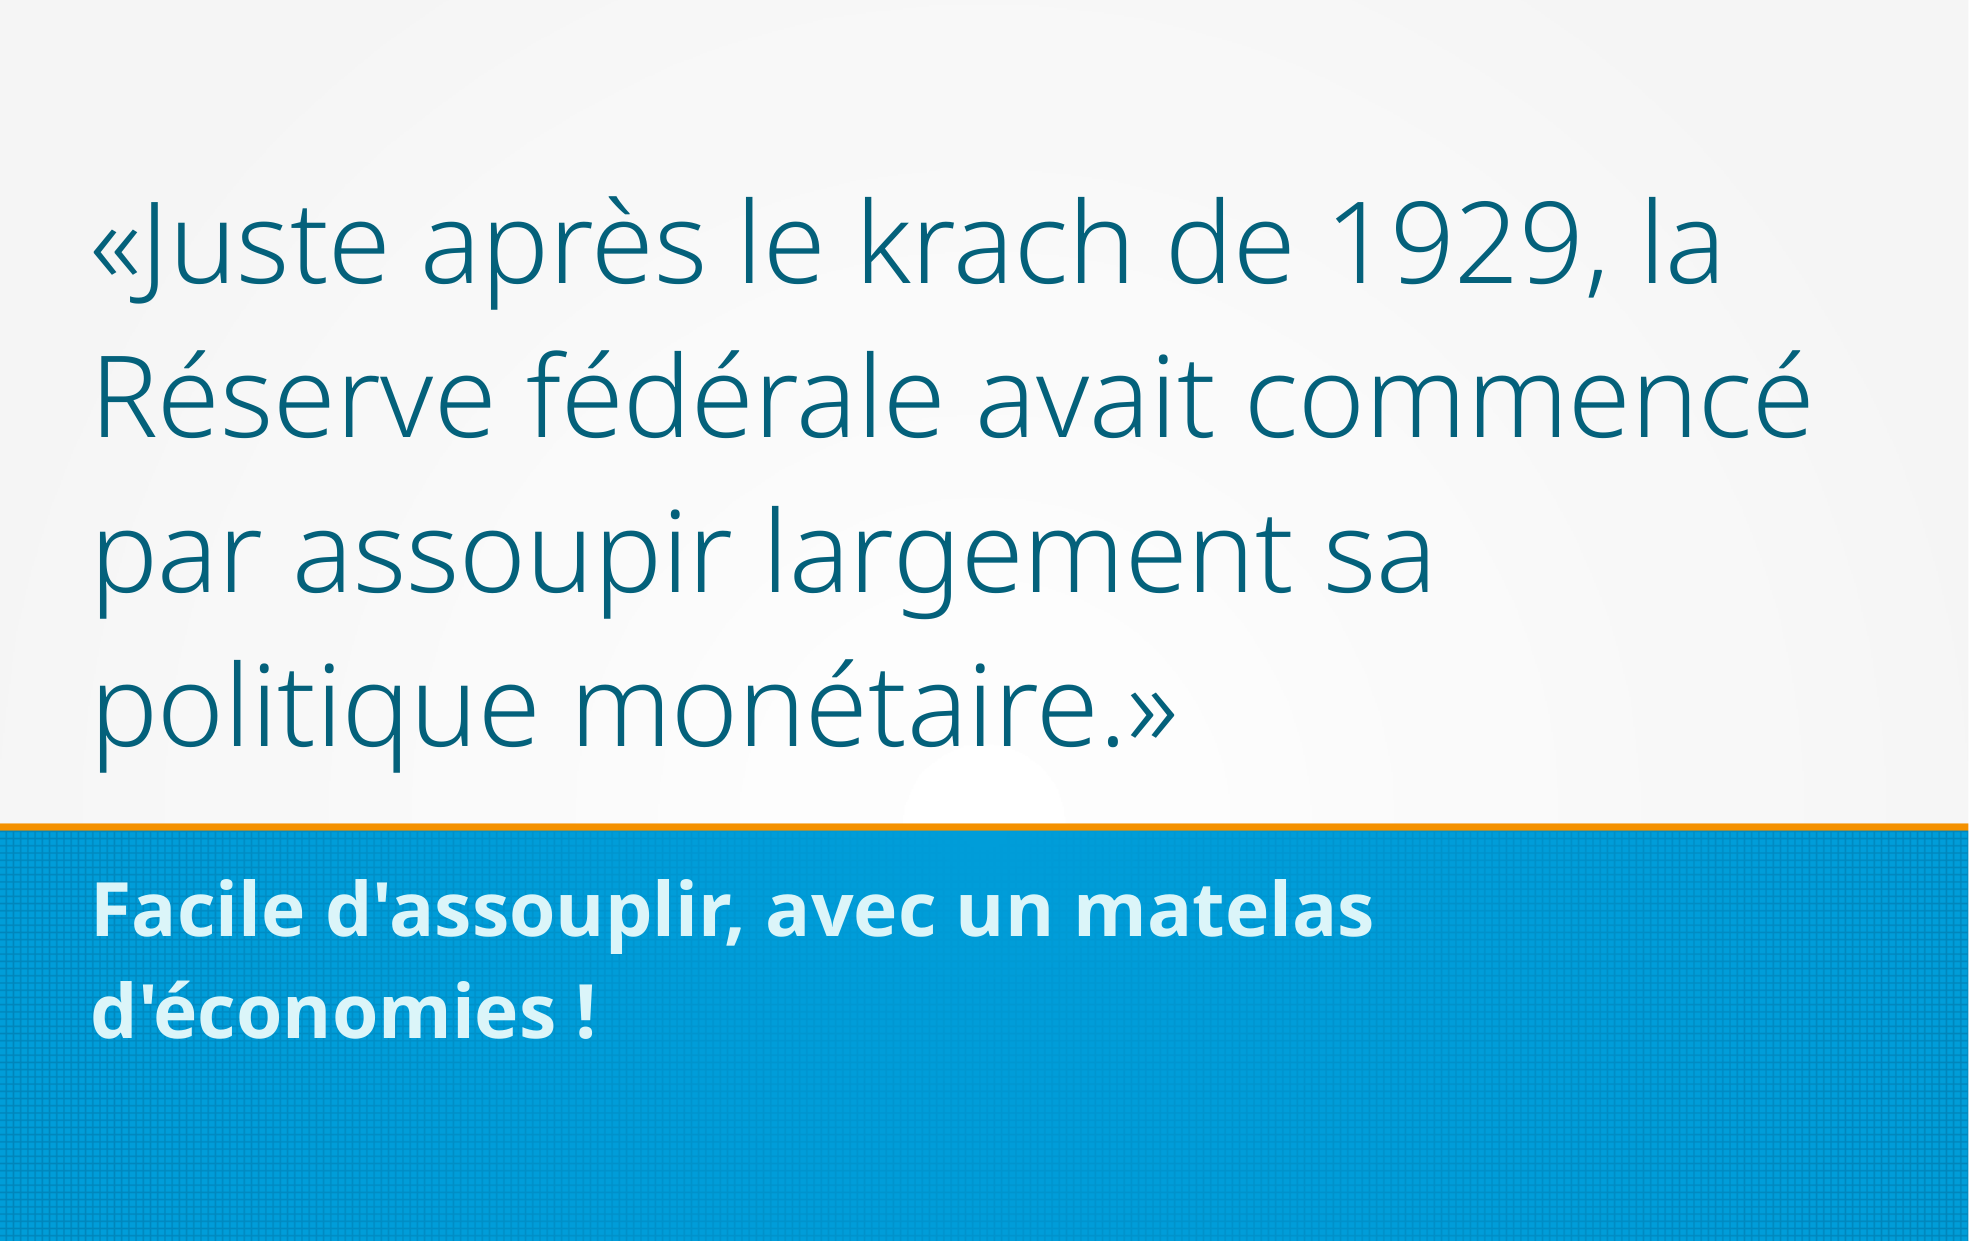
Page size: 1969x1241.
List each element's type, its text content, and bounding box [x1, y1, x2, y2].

picture [0, 0, 1969, 830]
title «Juste après le krach de 1929, la Réserve fédérale avait commencé par assoupir largement sa politique monétaire.» [90, 49, 1862, 781]
subtitle Facile d'assouplir, avec un matelas d'économies ! [90, 855, 1861, 1111]
